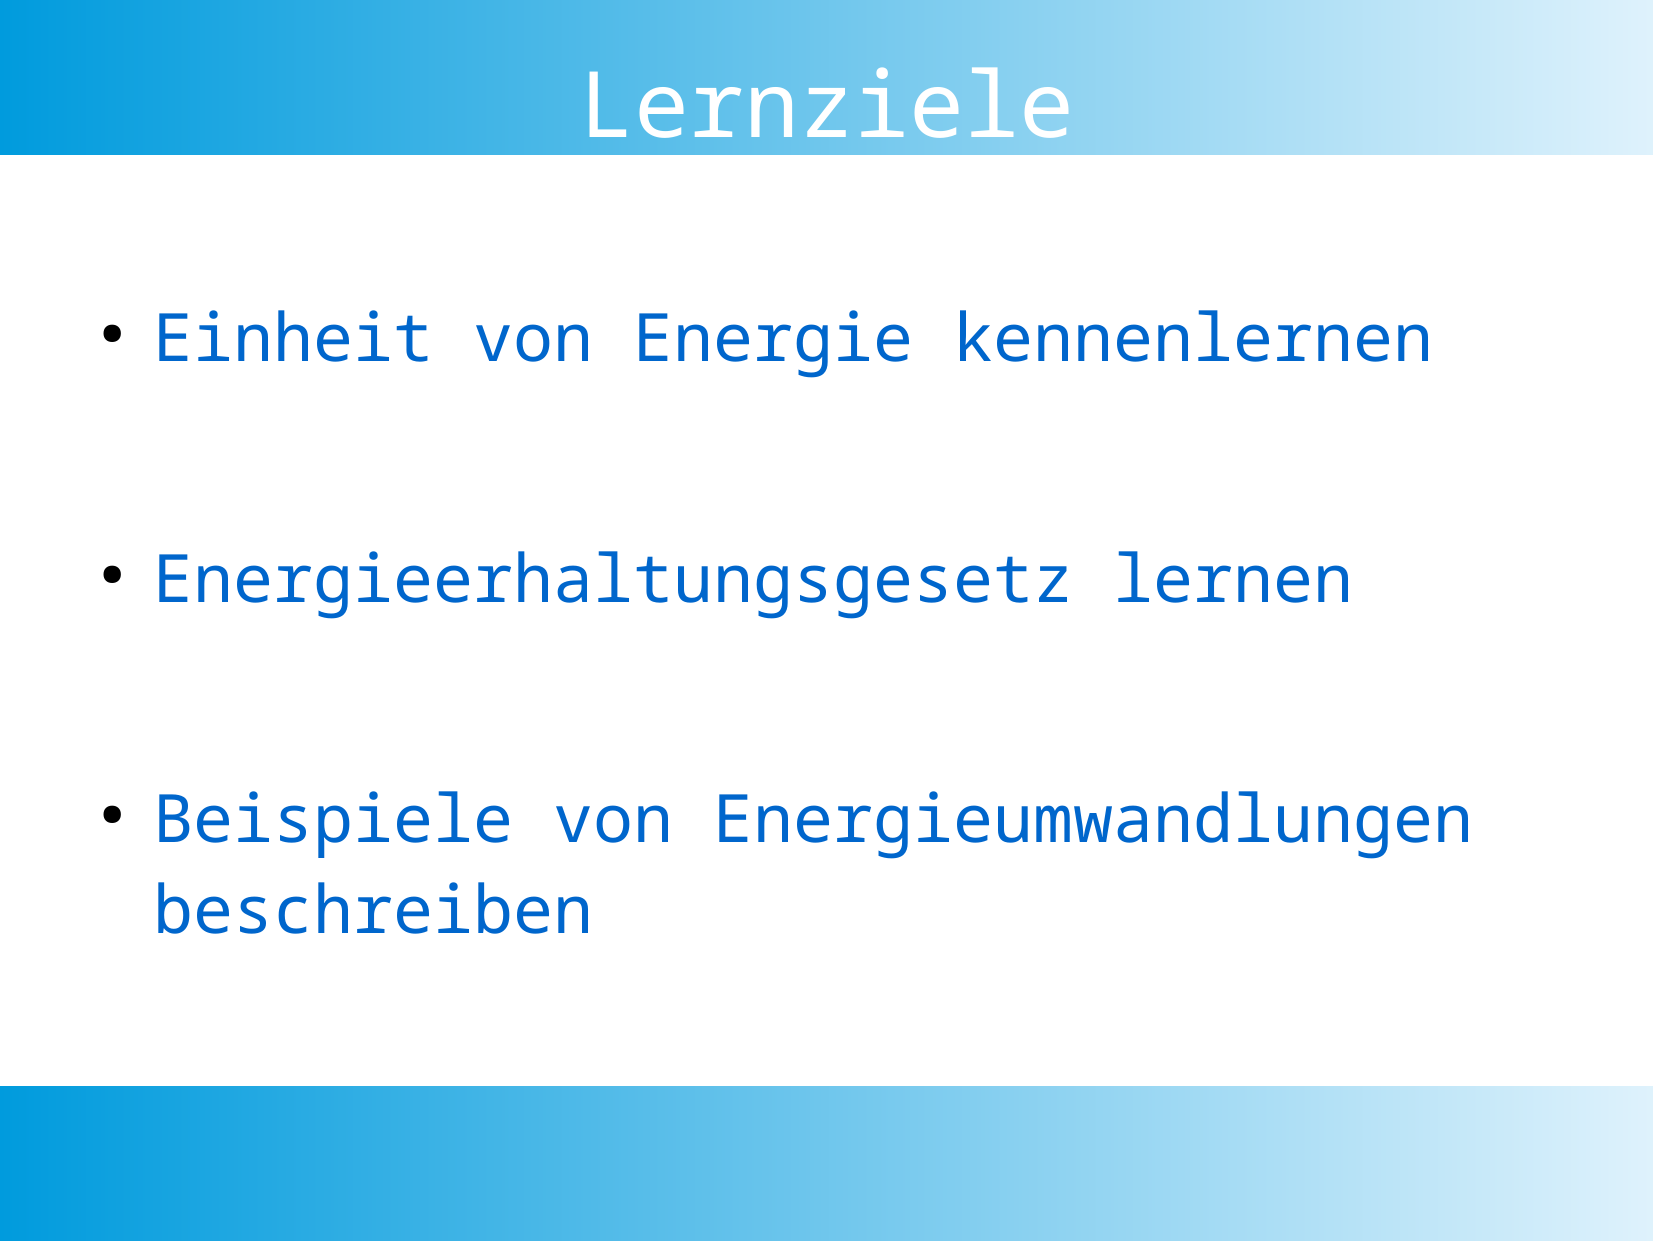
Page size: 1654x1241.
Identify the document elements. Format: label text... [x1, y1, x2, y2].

title Lernziele [82, 40, 1571, 163]
list Einheit von Energie kennenlernen Energieerhaltungsgesetz lernen Beispiele von Energieumwandlungen beschreiben [82, 290, 1642, 1010]
